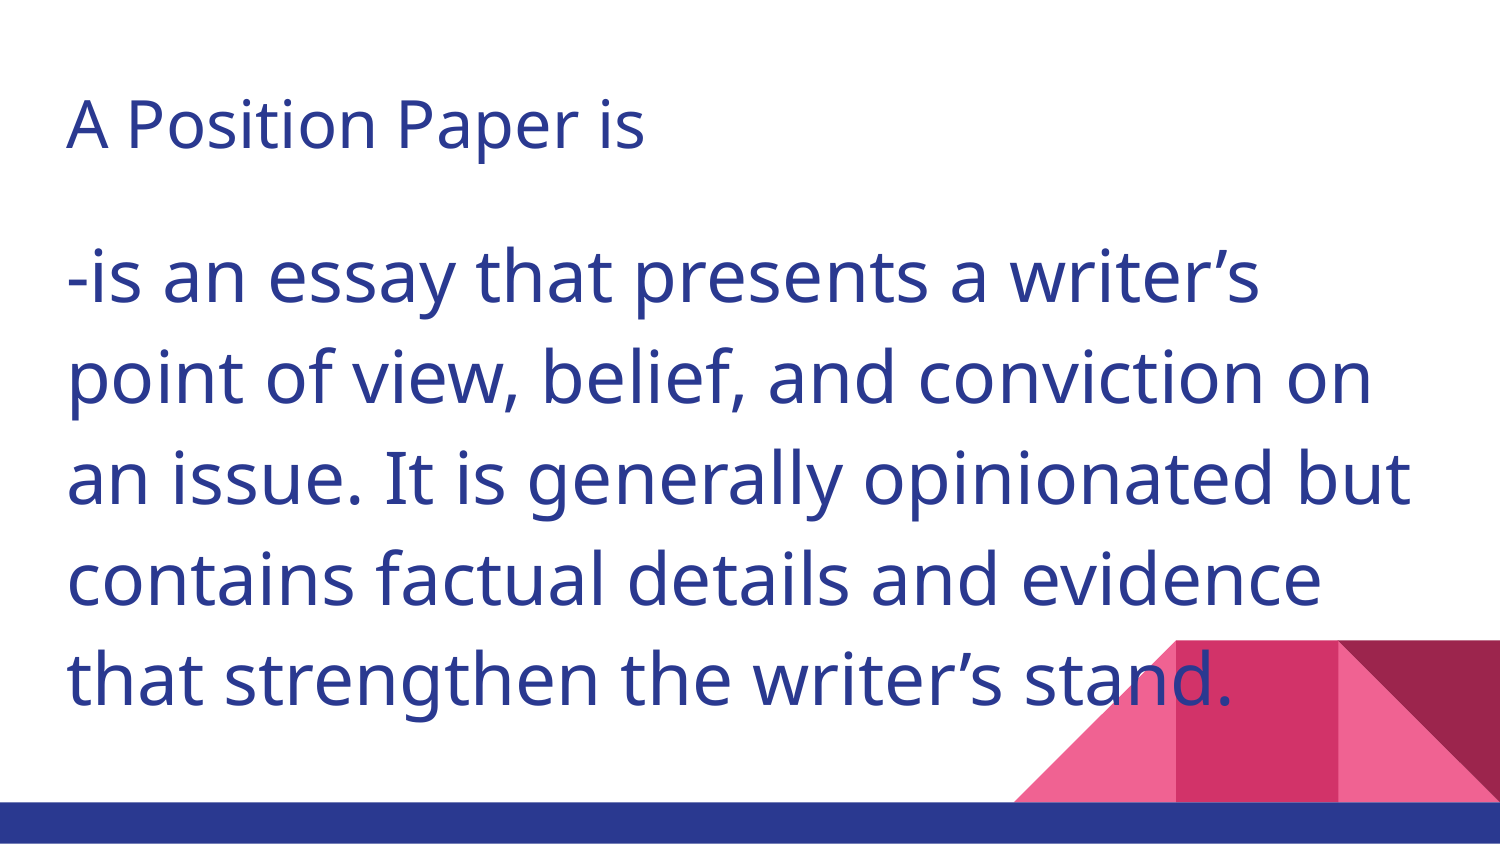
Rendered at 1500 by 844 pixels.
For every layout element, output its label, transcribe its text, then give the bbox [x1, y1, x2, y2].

title A Position Paper is [51, 67, 1449, 167]
list -is an essay that presents a writer’s point of view, belief, and conviction on an issue. It is generally opinionated but contains factual details and evidence that strengthen the writer’s stand. [51, 201, 1449, 750]
